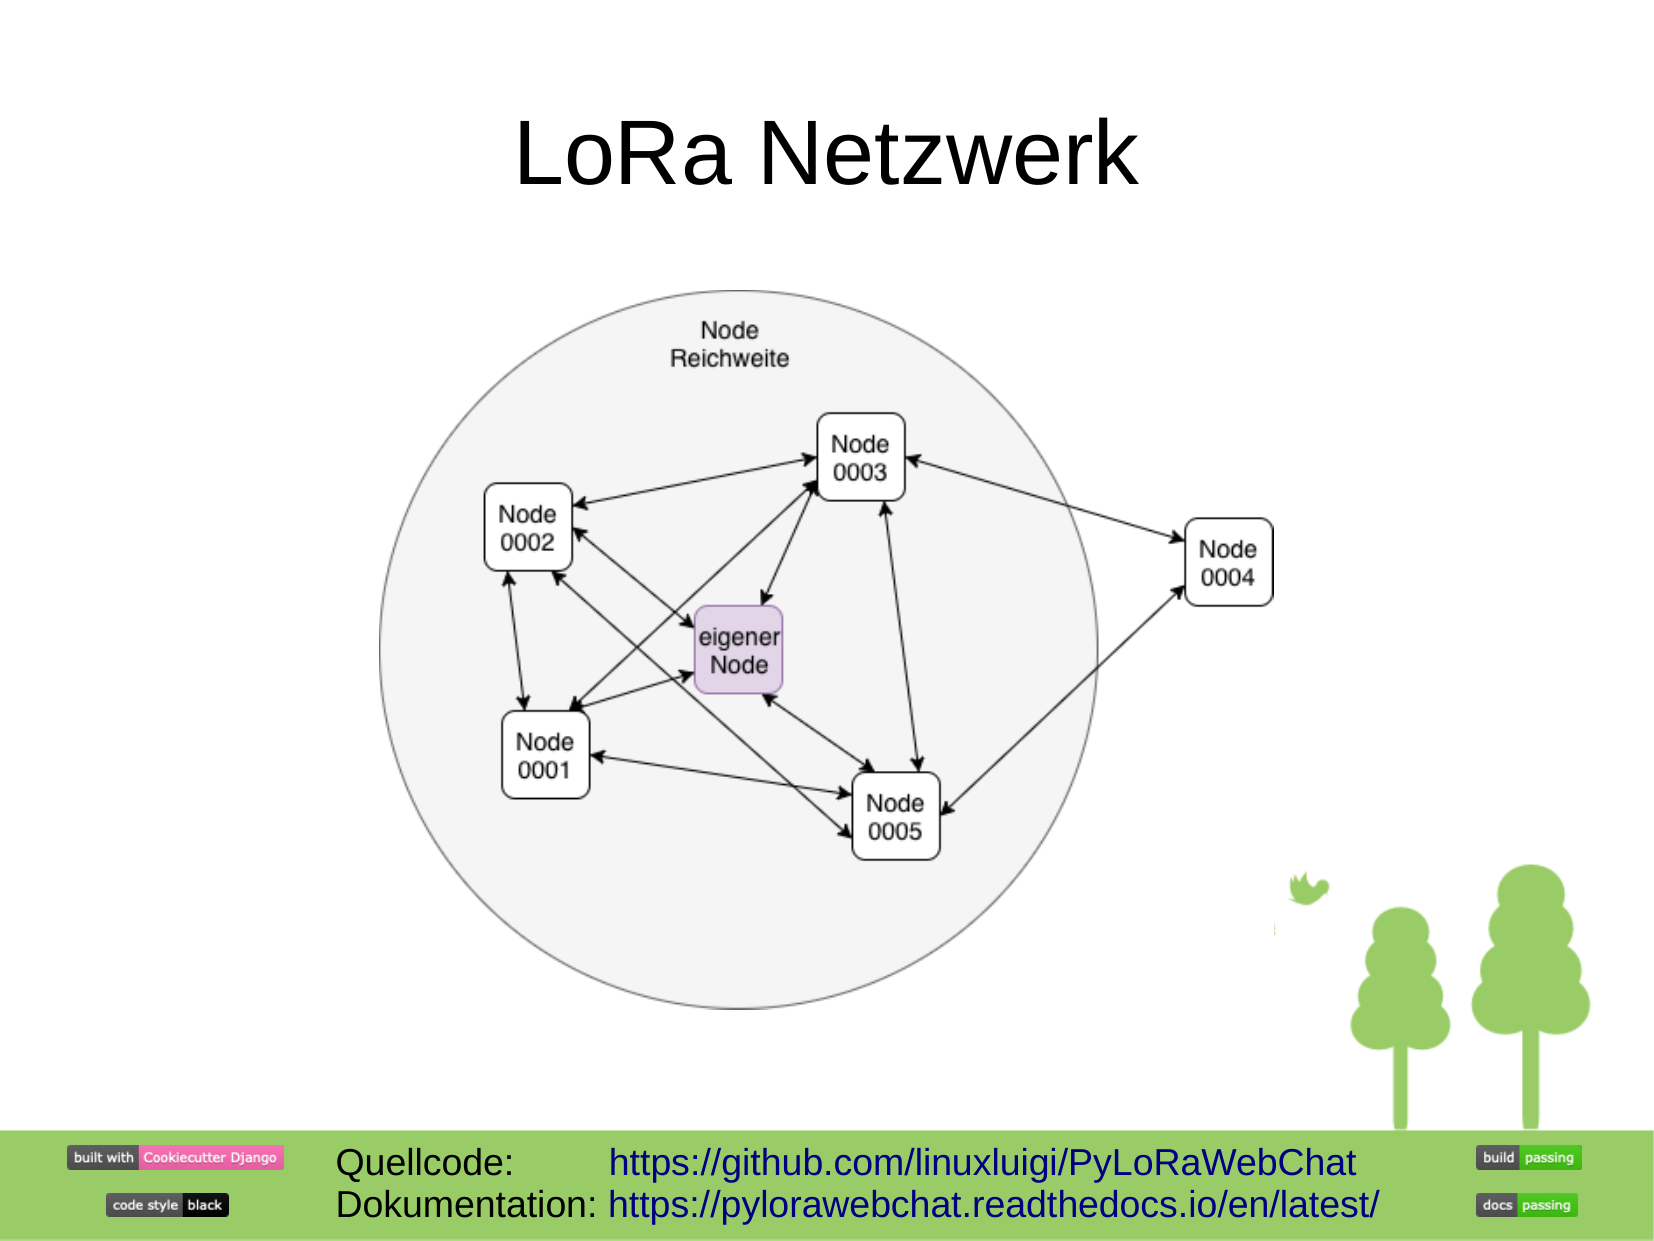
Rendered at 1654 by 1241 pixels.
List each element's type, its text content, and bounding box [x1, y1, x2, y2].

picture [0, 0, 1654, 1241]
text_box Quellcode: https://github.com/linuxluigi/PyLoRaWebChat Dokumentation: https://pylorawebchat.readthedocs.io/en/latest/ [320, 1133, 1406, 1233]
title LoRa Netzwerk [82, 49, 1571, 257]
